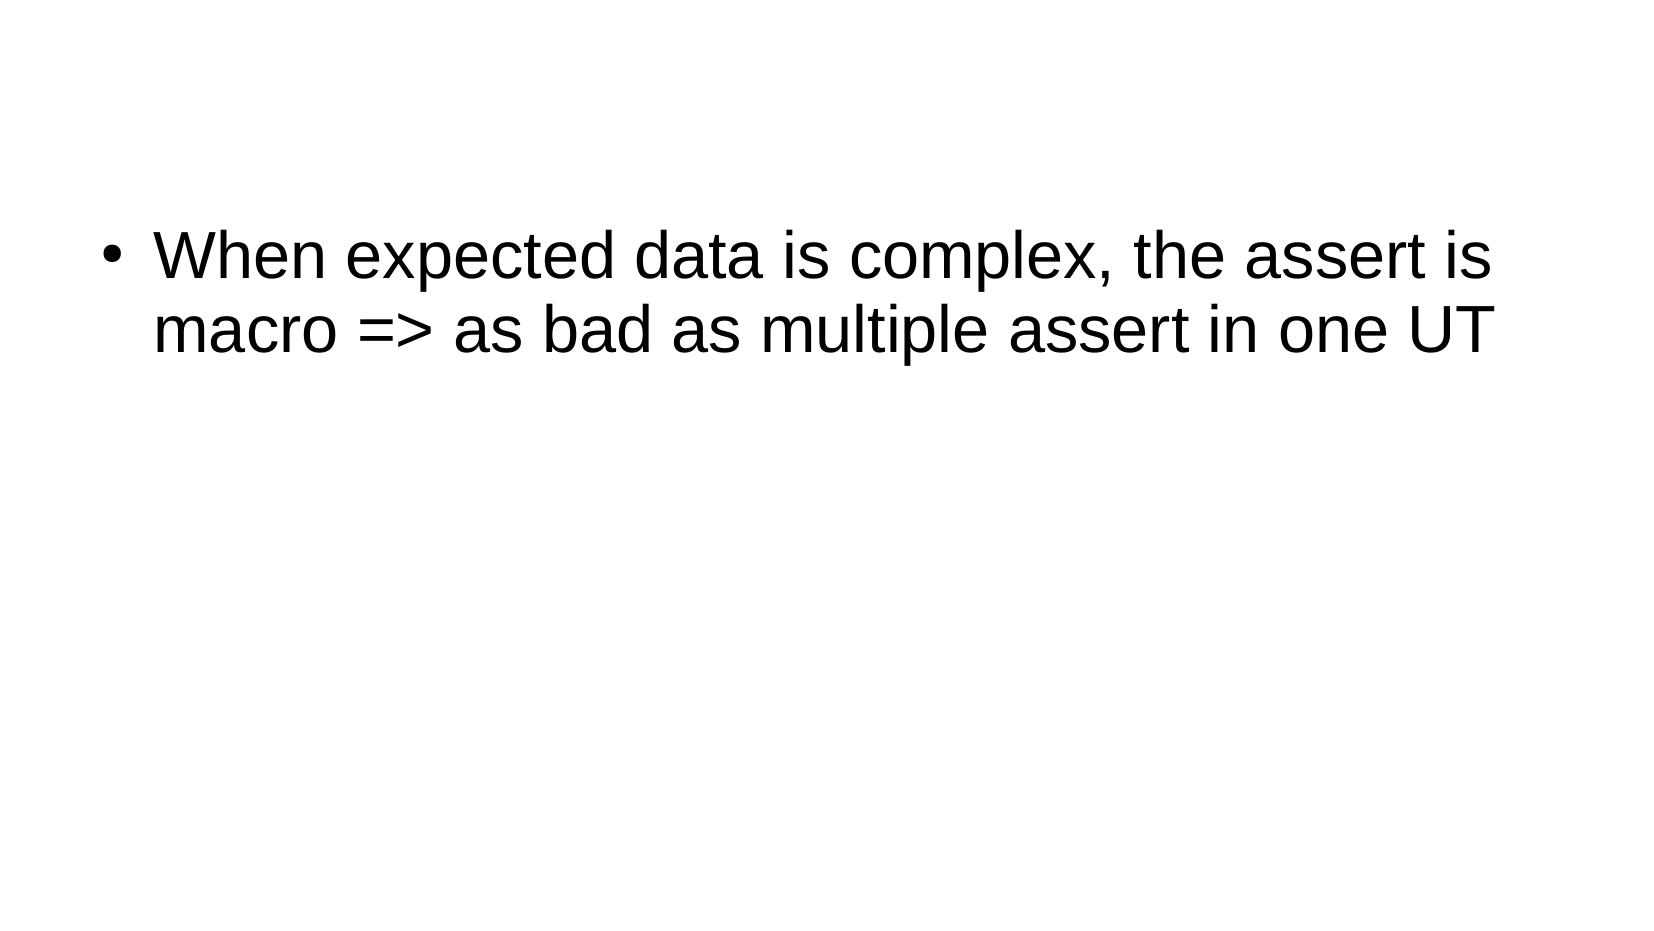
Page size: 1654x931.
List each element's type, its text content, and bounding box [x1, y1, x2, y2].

list When expected data is complex, the assert is macro => as bad as multiple assert in one UT [82, 217, 1571, 758]
